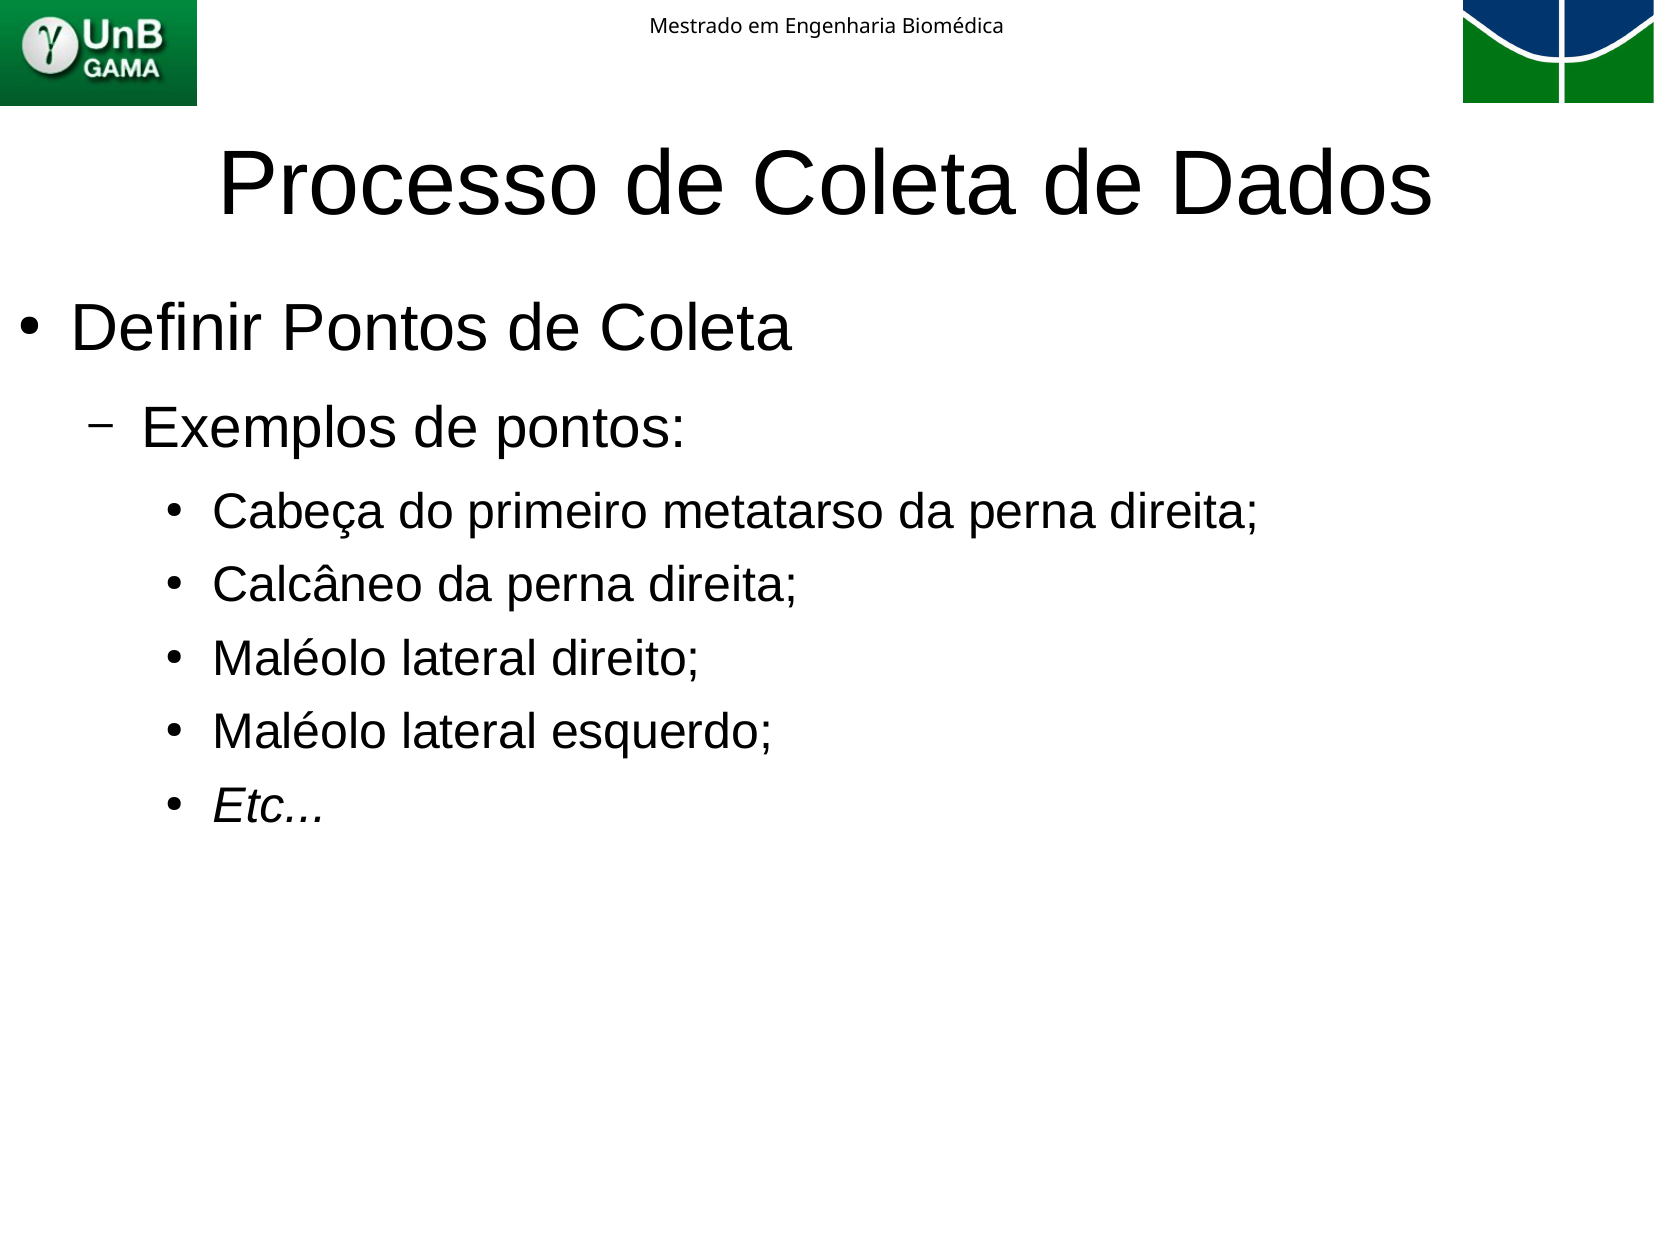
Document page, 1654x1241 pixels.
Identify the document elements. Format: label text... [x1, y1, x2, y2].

list Definir Pontos de Coleta Exemplos de pontos: Cabeça do primeiro metatarso da perna direita; Calcâneo da perna direita; Maléolo lateral direito; Maléolo lateral esquerdo; Etc... [0, 290, 1654, 1241]
picture [1463, 0, 1654, 94]
picture [0, 0, 197, 94]
title Processo de Coleta de Dados [0, 94, 1654, 272]
